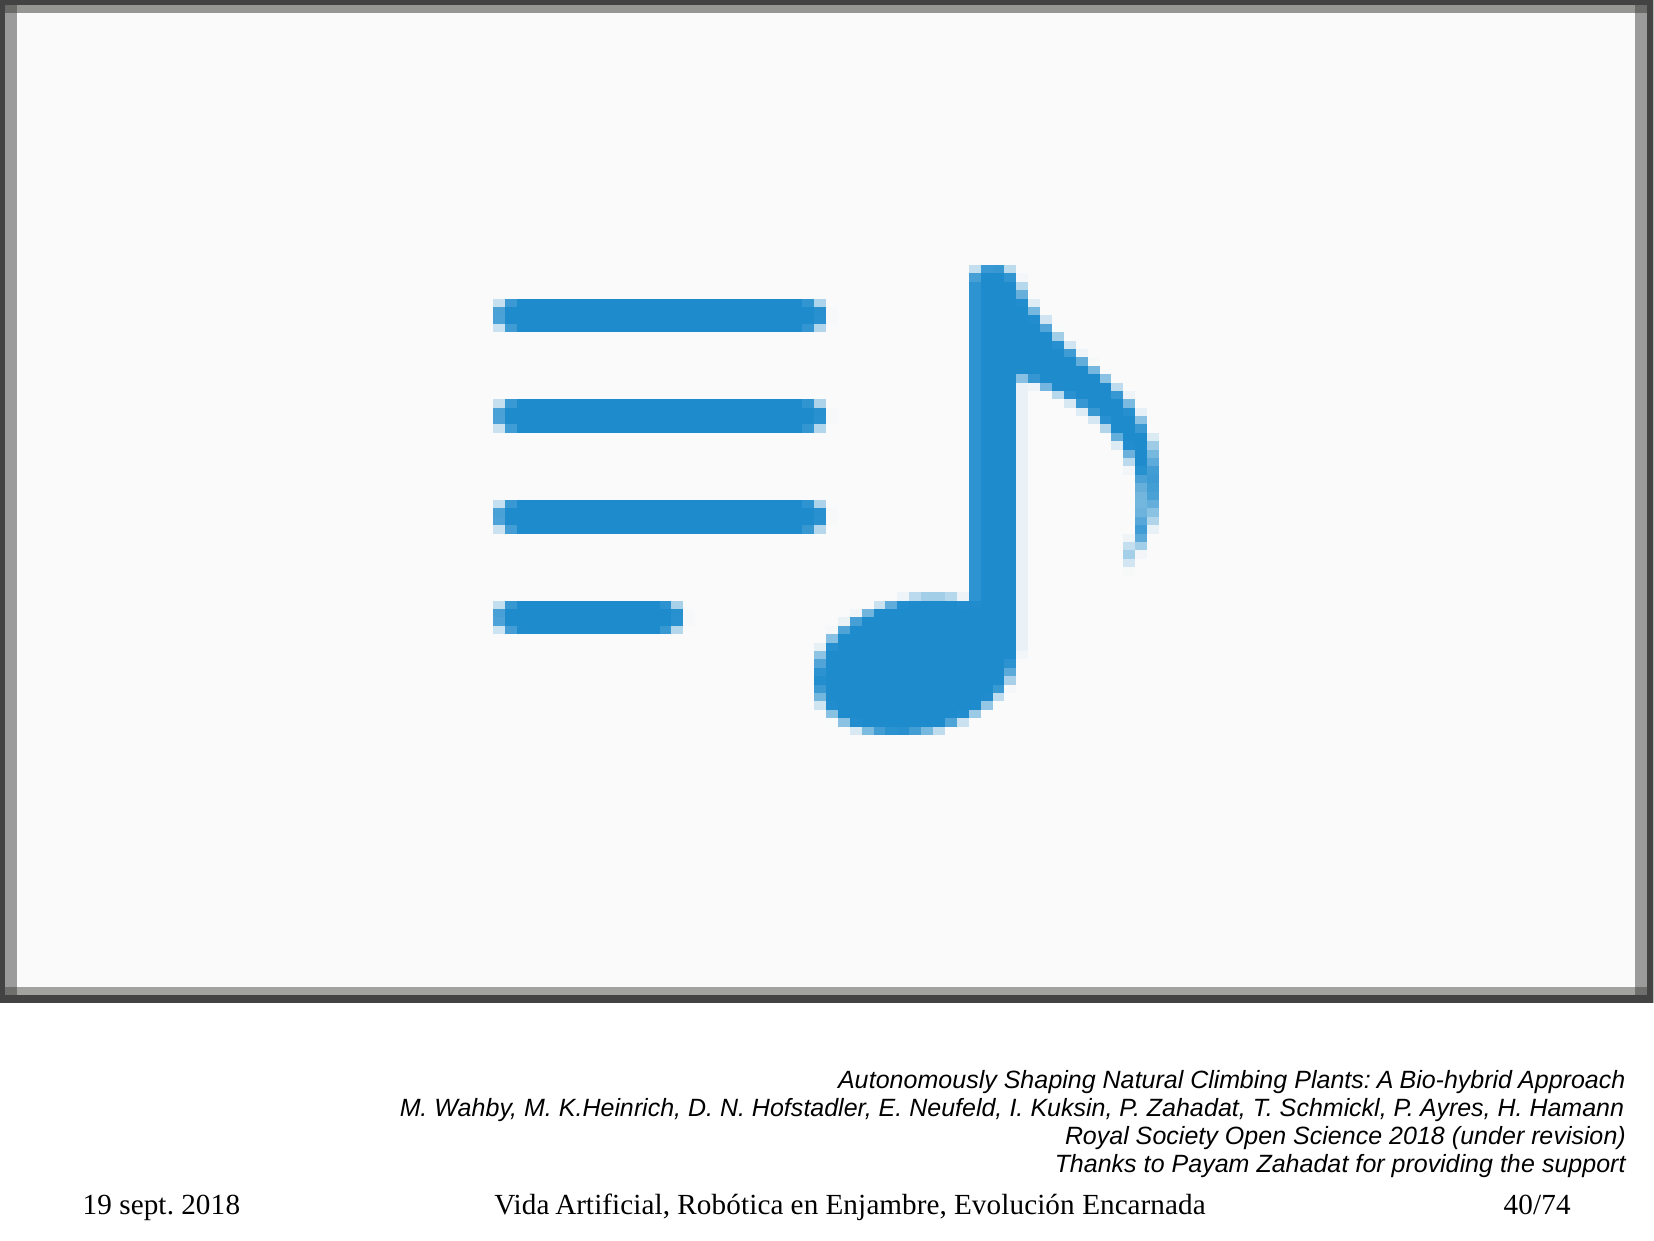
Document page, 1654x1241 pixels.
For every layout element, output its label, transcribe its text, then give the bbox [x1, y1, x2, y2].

text_box [0, 0, 1654, 1004]
text_box Autonomously Shaping Natural Climbing Plants: A Bio-hybrid Approach M. Wahby, M. K.Heinrich, D. N. Hofstadler, E. Neufeld, I. Kuksin, P. Zahadat, T. Schmickl, P. Ayres, H. Hamann Royal Society Open Science 2018 (under revision) Thanks to Payam Zahadat for providing the support [177, 1058, 1642, 1186]
